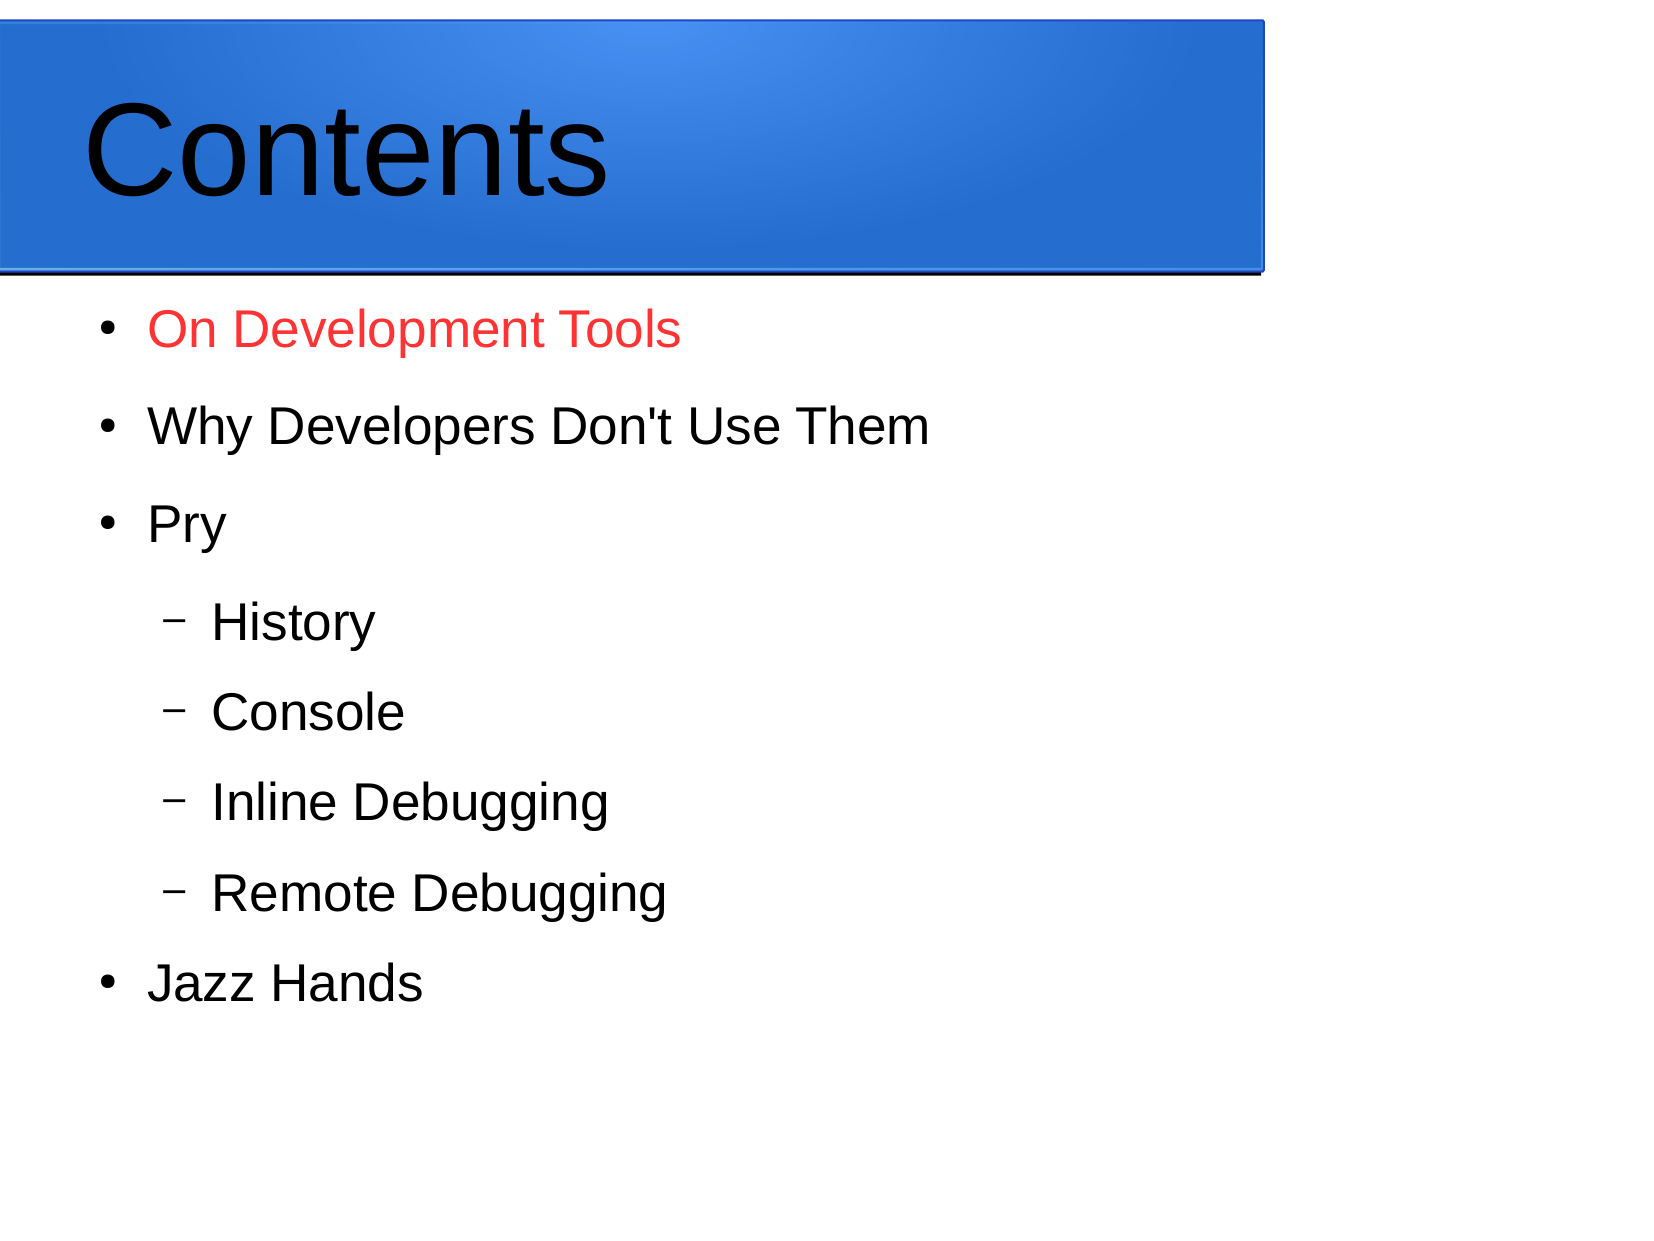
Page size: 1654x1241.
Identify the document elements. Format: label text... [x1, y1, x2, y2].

list On Development Tools Why Developers Don't Use Them Pry History Console Inline Debugging Remote Debugging Jazz Hands [82, 299, 1571, 1019]
title Contents [82, 47, 1235, 252]
